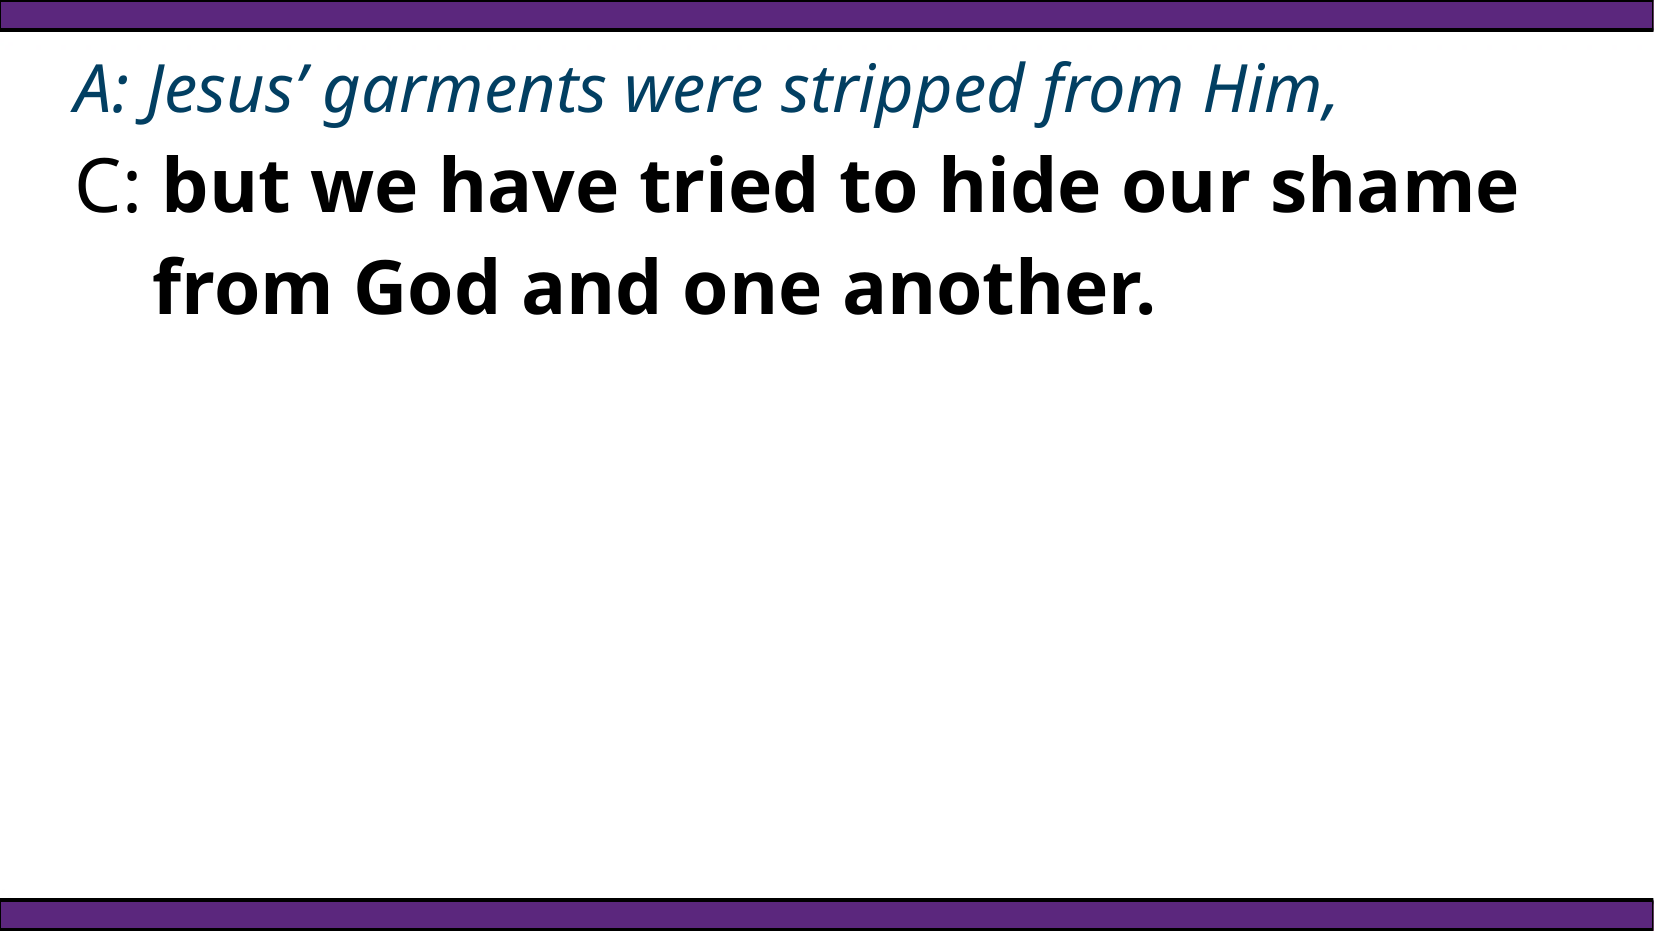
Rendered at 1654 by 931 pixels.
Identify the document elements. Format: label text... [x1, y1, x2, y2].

text_box [0, 0, 1654, 31]
text_box [0, 900, 1654, 931]
picture [0, 31, 1654, 900]
text_box A: Jesus’ garments were stripped from Him, C: but we have tried to hide our shame from God and one another. [60, 34, 1606, 391]
